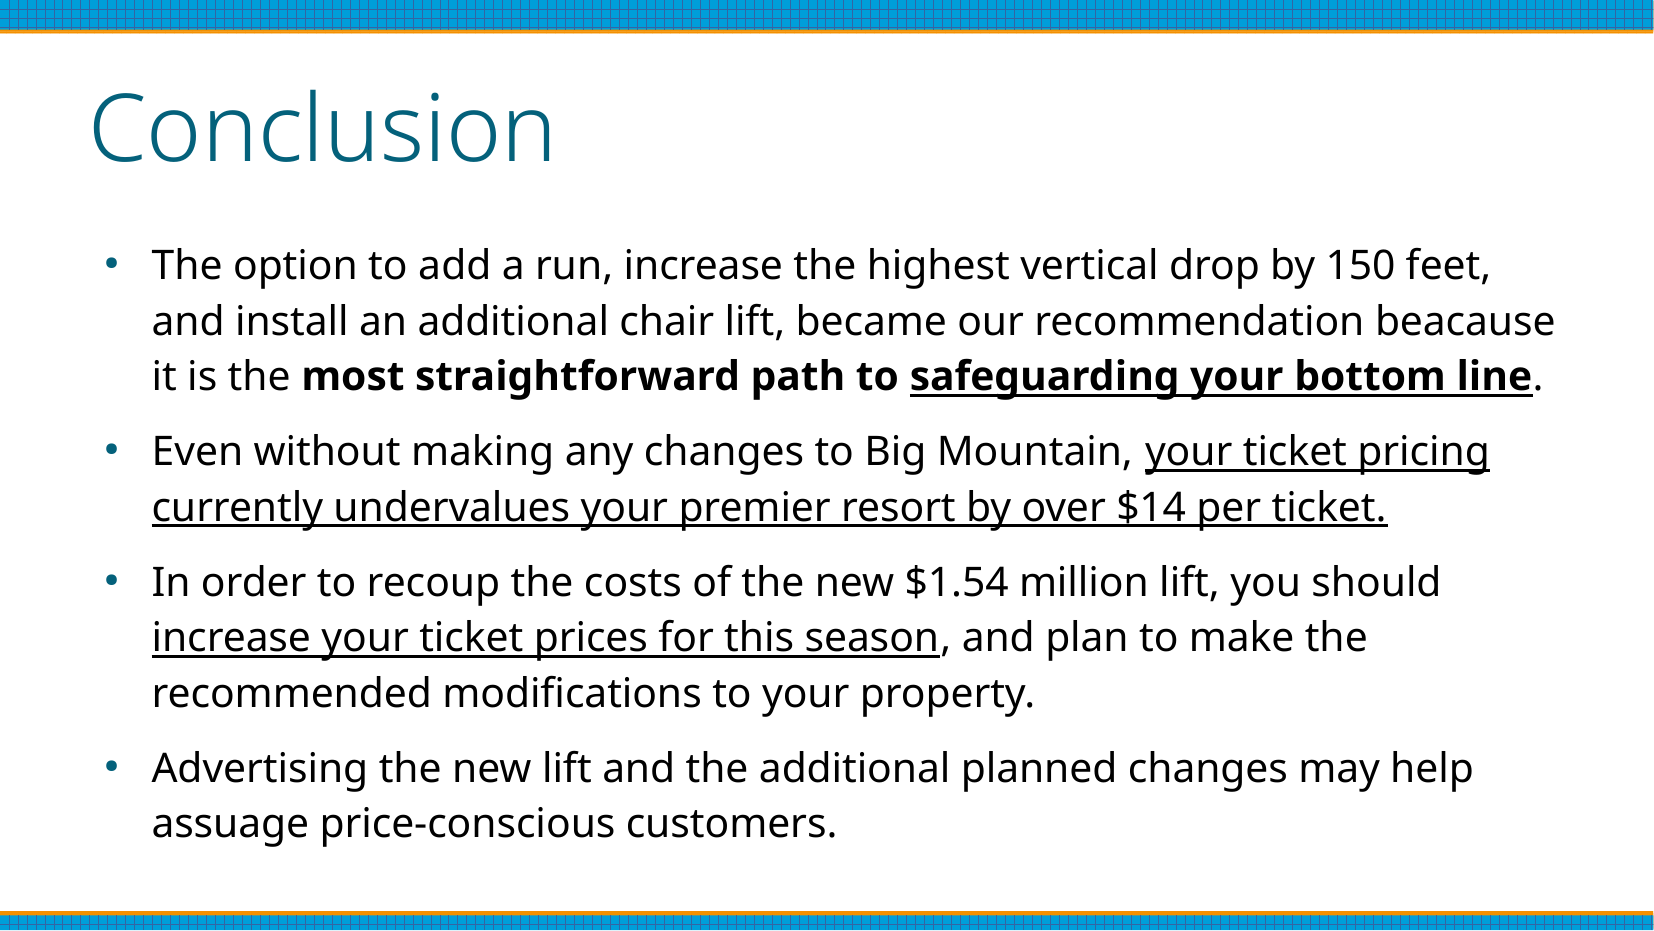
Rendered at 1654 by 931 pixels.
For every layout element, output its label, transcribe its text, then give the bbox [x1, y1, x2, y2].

title Conclusion [88, 44, 1565, 207]
list The option to add a run, increase the highest vertical drop by 150 feet, and install an additional chair lift, became our recommendation beacause it is the most straightforward path to safeguarding your bottom line. Even without making any changes to Big Mountain, your ticket pricing currently undervalues your premier resort by over $14 per ticket. In order to recoup the costs of the new $1.54 million lift, you should increase your ticket prices for this season, and plan to make the recommended modifications to your property. Advertising the new lift and the additional planned changes may help assuage price-conscious customers. [88, 236, 1565, 901]
